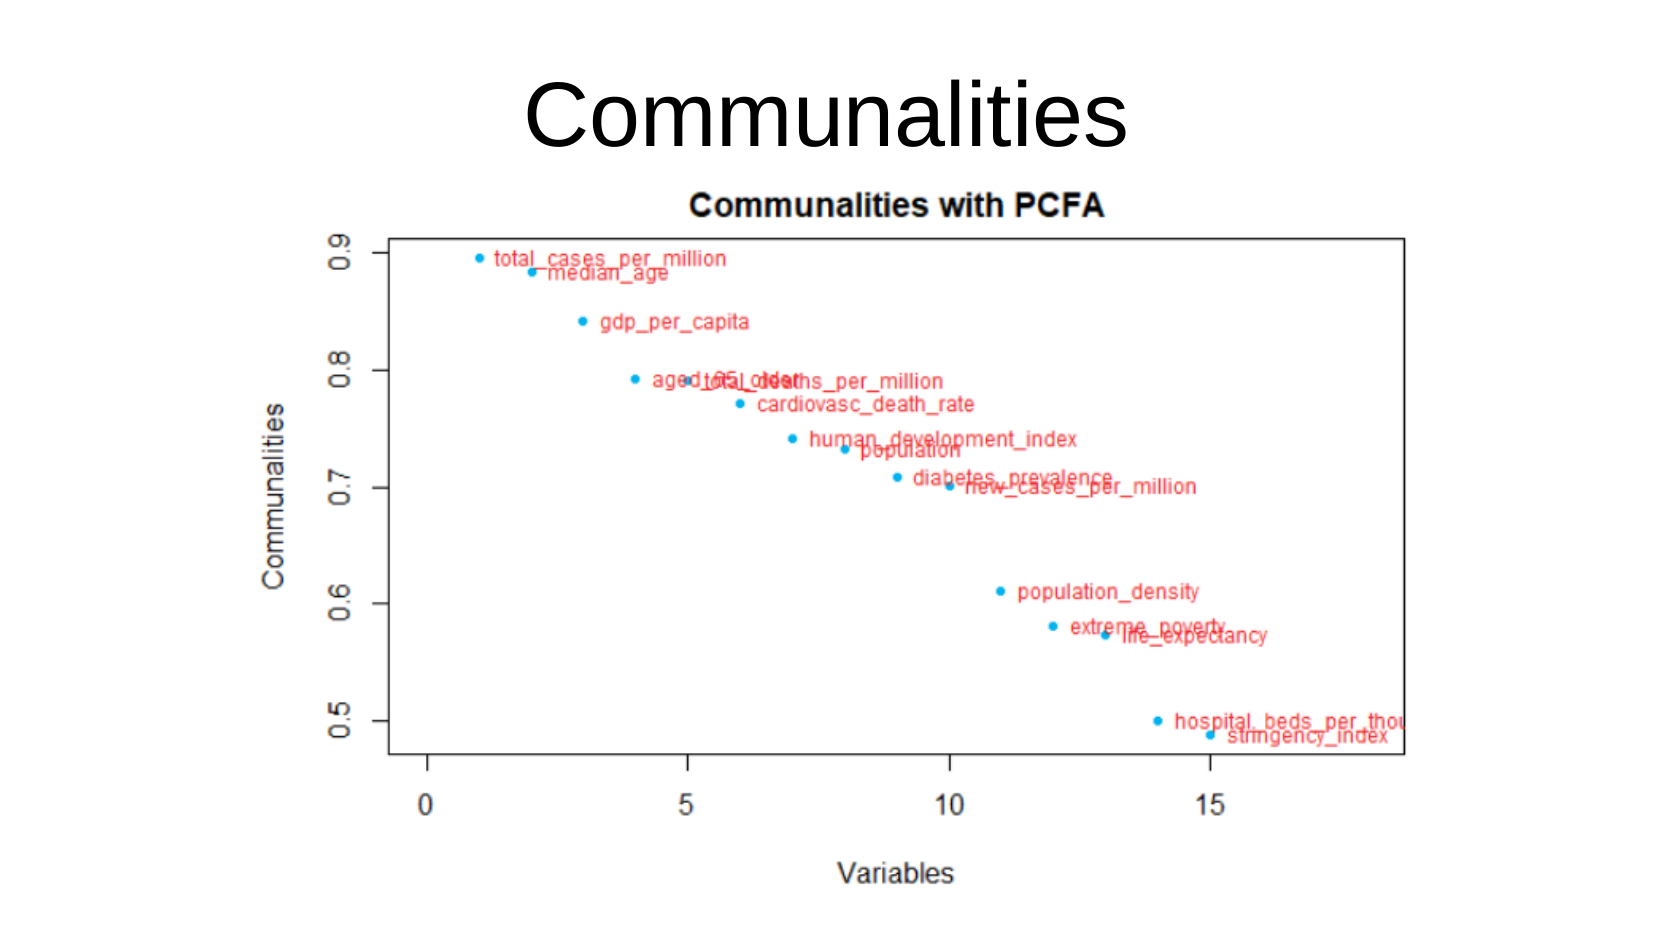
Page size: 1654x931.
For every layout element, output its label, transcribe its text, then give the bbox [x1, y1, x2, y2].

title Communalities [82, 37, 1571, 193]
picture [255, 176, 1450, 901]
